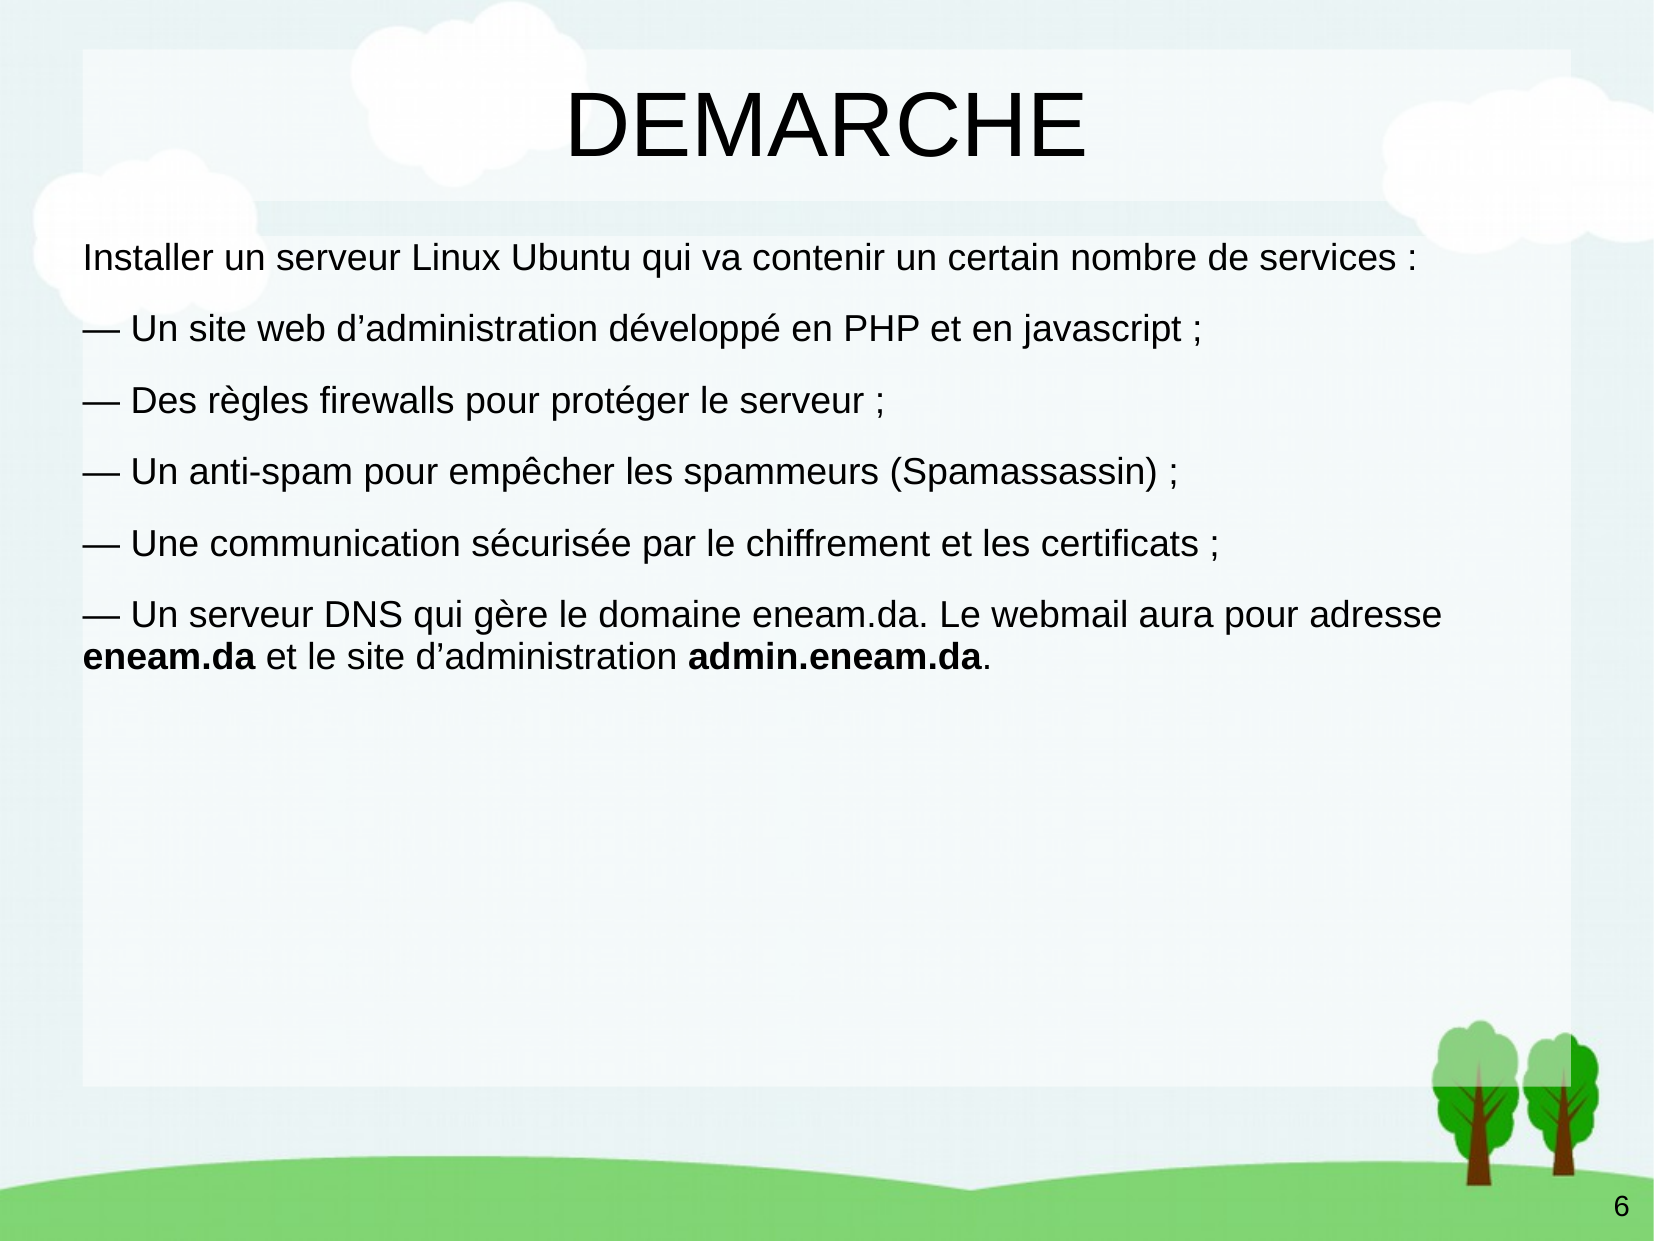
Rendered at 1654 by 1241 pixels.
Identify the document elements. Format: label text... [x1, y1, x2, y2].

title DEMARCHE [82, 49, 1571, 201]
list Installer un serveur Linux Ubuntu qui va contenir un certain nombre de services : — Un site web d’administration développé en PHP et en javascript ; — Des règles firewalls pour protéger le serveur ; — Un anti-spam pour empêcher les spammeurs (Spamassassin) ; — Une communication sécurisée par le chiffrement et les certificats ; — Un serveur DNS qui gère le domaine eneam.da. Le webmail aura pour adresse eneam.da et le site d’administration admin.eneam.da. [82, 236, 1571, 1087]
picture [0, 0, 1654, 1241]
